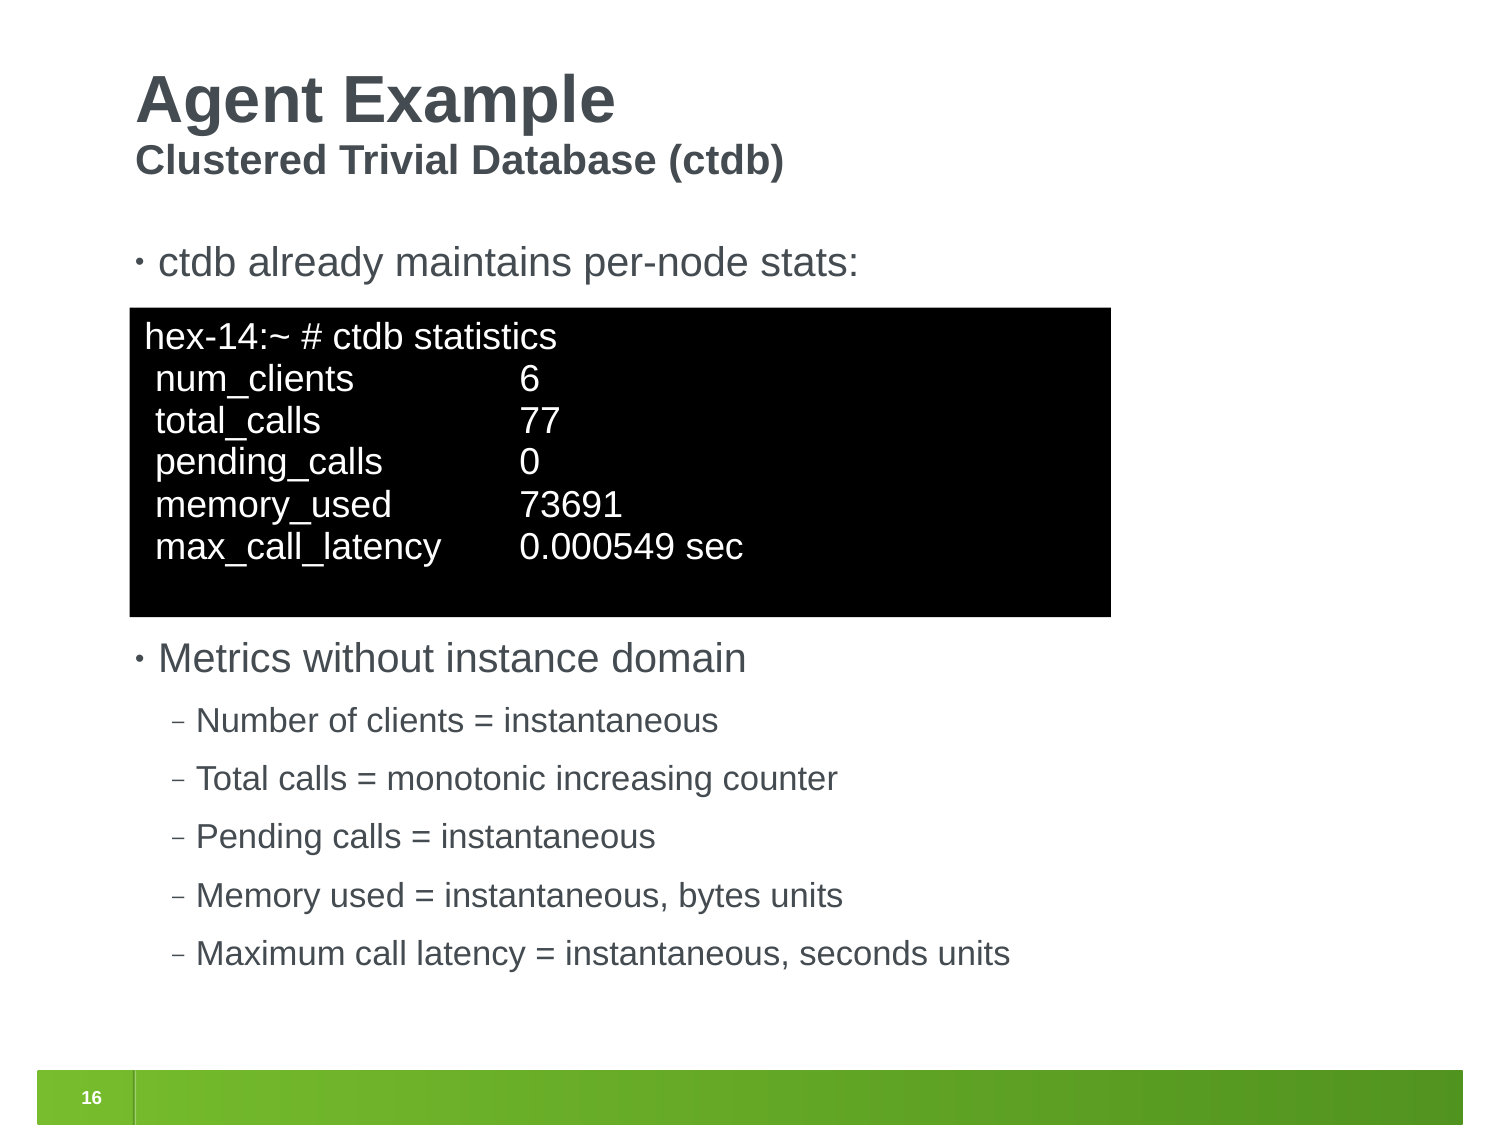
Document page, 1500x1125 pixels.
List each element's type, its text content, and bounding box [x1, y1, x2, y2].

list ctdb already maintains per-node stats: Metrics without instance domain Number of clients = instantaneous Total calls = monotonic increasing counter Pending calls = instantaneous Memory used = instantaneous, bytes units Maximum call latency = instantaneous, seconds units [135, 238, 1372, 982]
text_box hex-14:~ # ctdb statistics num_clients 6 total_calls 77 pending_calls 0 memory_used 73691 max_call_latency 0.000549 sec [129, 307, 1111, 618]
title Agent Example Clustered Trivial Database (ctdb) [135, 49, 1372, 197]
